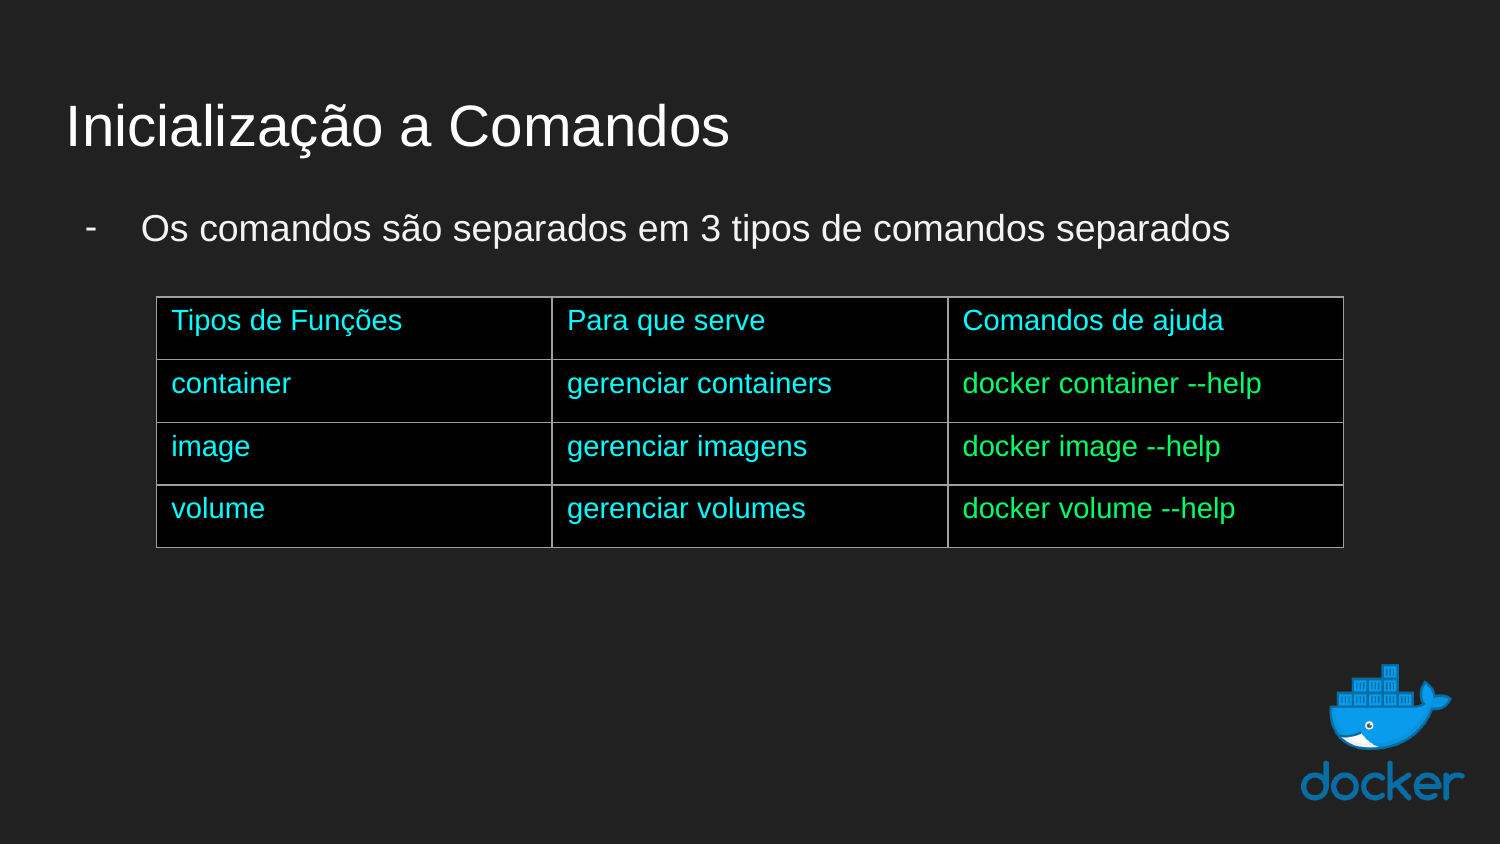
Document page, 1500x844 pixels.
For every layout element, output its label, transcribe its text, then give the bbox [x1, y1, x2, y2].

table_header Para que serve [553, 298, 947, 359]
table_cell docker image --help [949, 423, 1343, 484]
table_cell gerenciar containers [553, 360, 947, 422]
table_cell docker container --help [949, 360, 1343, 422]
table_cell container [157, 360, 551, 422]
table_header Comandos de ajuda [949, 298, 1343, 359]
picture [1286, 649, 1479, 815]
table_header Tipos de Funções [157, 298, 551, 359]
table_cell image [157, 423, 551, 484]
table_cell docker volume --help [949, 486, 1343, 547]
table_cell gerenciar imagens [553, 423, 947, 484]
text_box Inicialização a Comandos [51, 72, 1449, 167]
text_box Os comandos são separados em 3 tipos de comandos separados [51, 189, 1449, 750]
table_cell volume [157, 486, 551, 547]
table_cell gerenciar volumes [553, 486, 947, 547]
